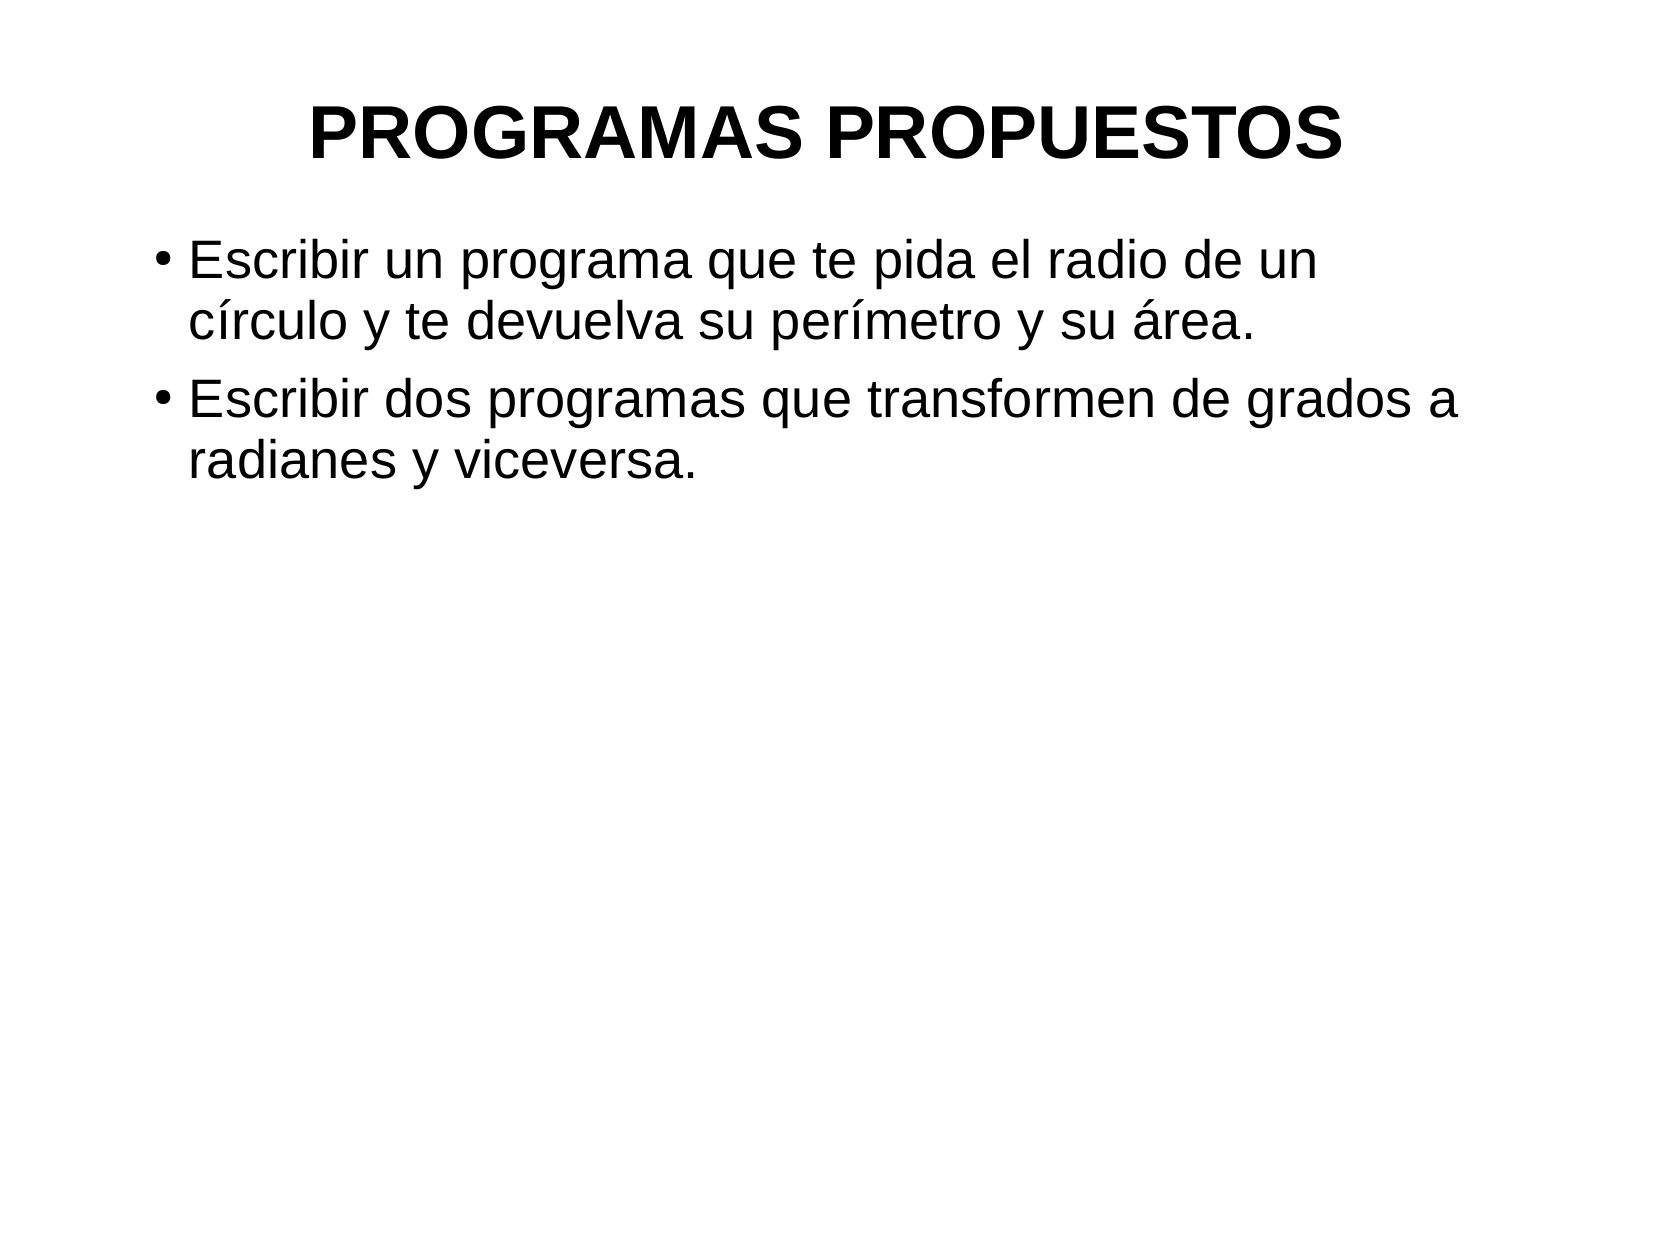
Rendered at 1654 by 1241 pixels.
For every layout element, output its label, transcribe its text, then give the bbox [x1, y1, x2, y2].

text_box Escribir un programa que te pida el radio de un círculo y te devuelva su perímetro y su área. Escribir dos programas que transformen de grados a radianes y viceversa. [153, 229, 1465, 1119]
title PROGRAMAS PROPUESTOS [82, 29, 1571, 237]
